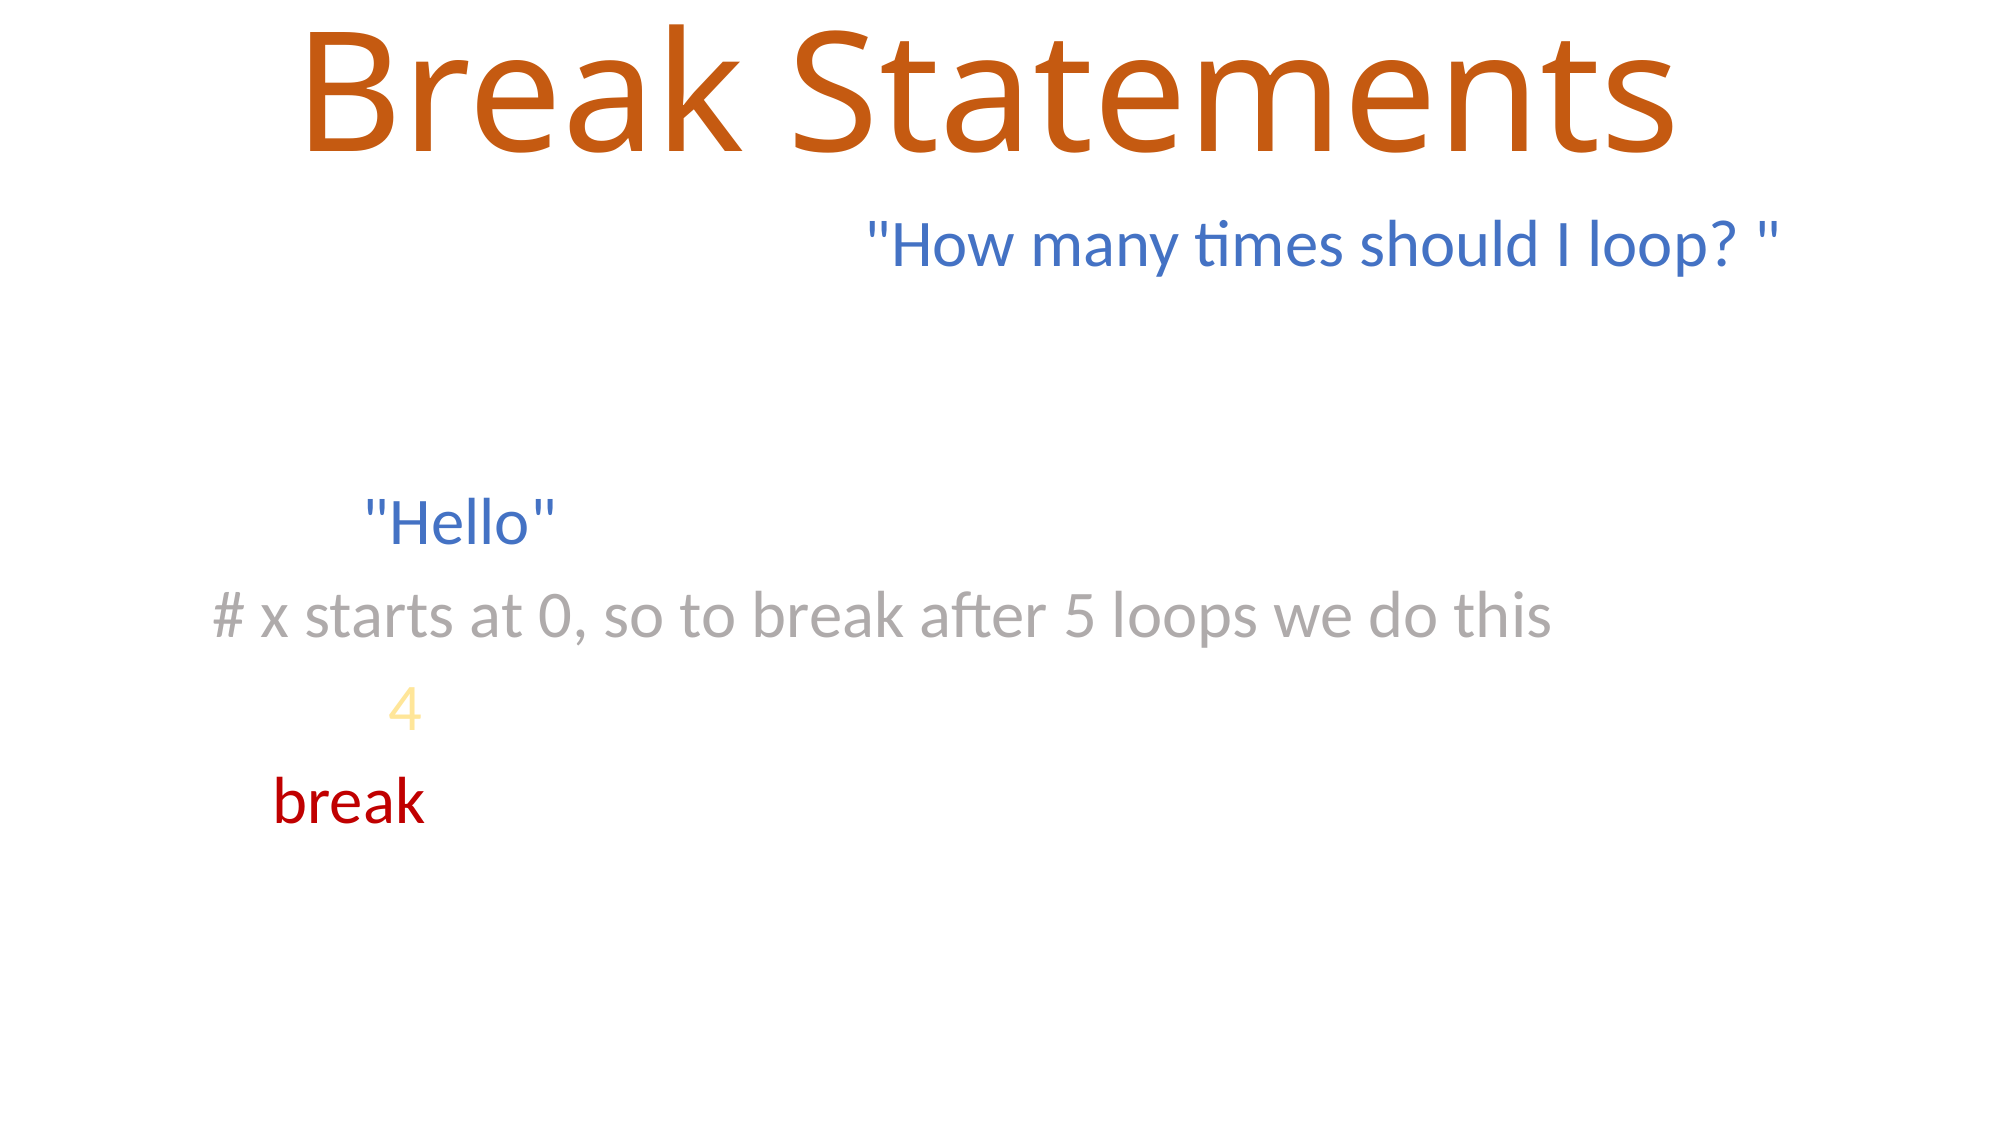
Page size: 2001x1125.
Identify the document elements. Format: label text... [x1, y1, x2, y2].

list Break Statements times_to_loop = int(input("How many times should I loop? ")) for x in range(times_to_loop): print("Hello") # x starts at 0, so to break after 5 loops we do this if x >= 4: break [137, 0, 1863, 1014]
